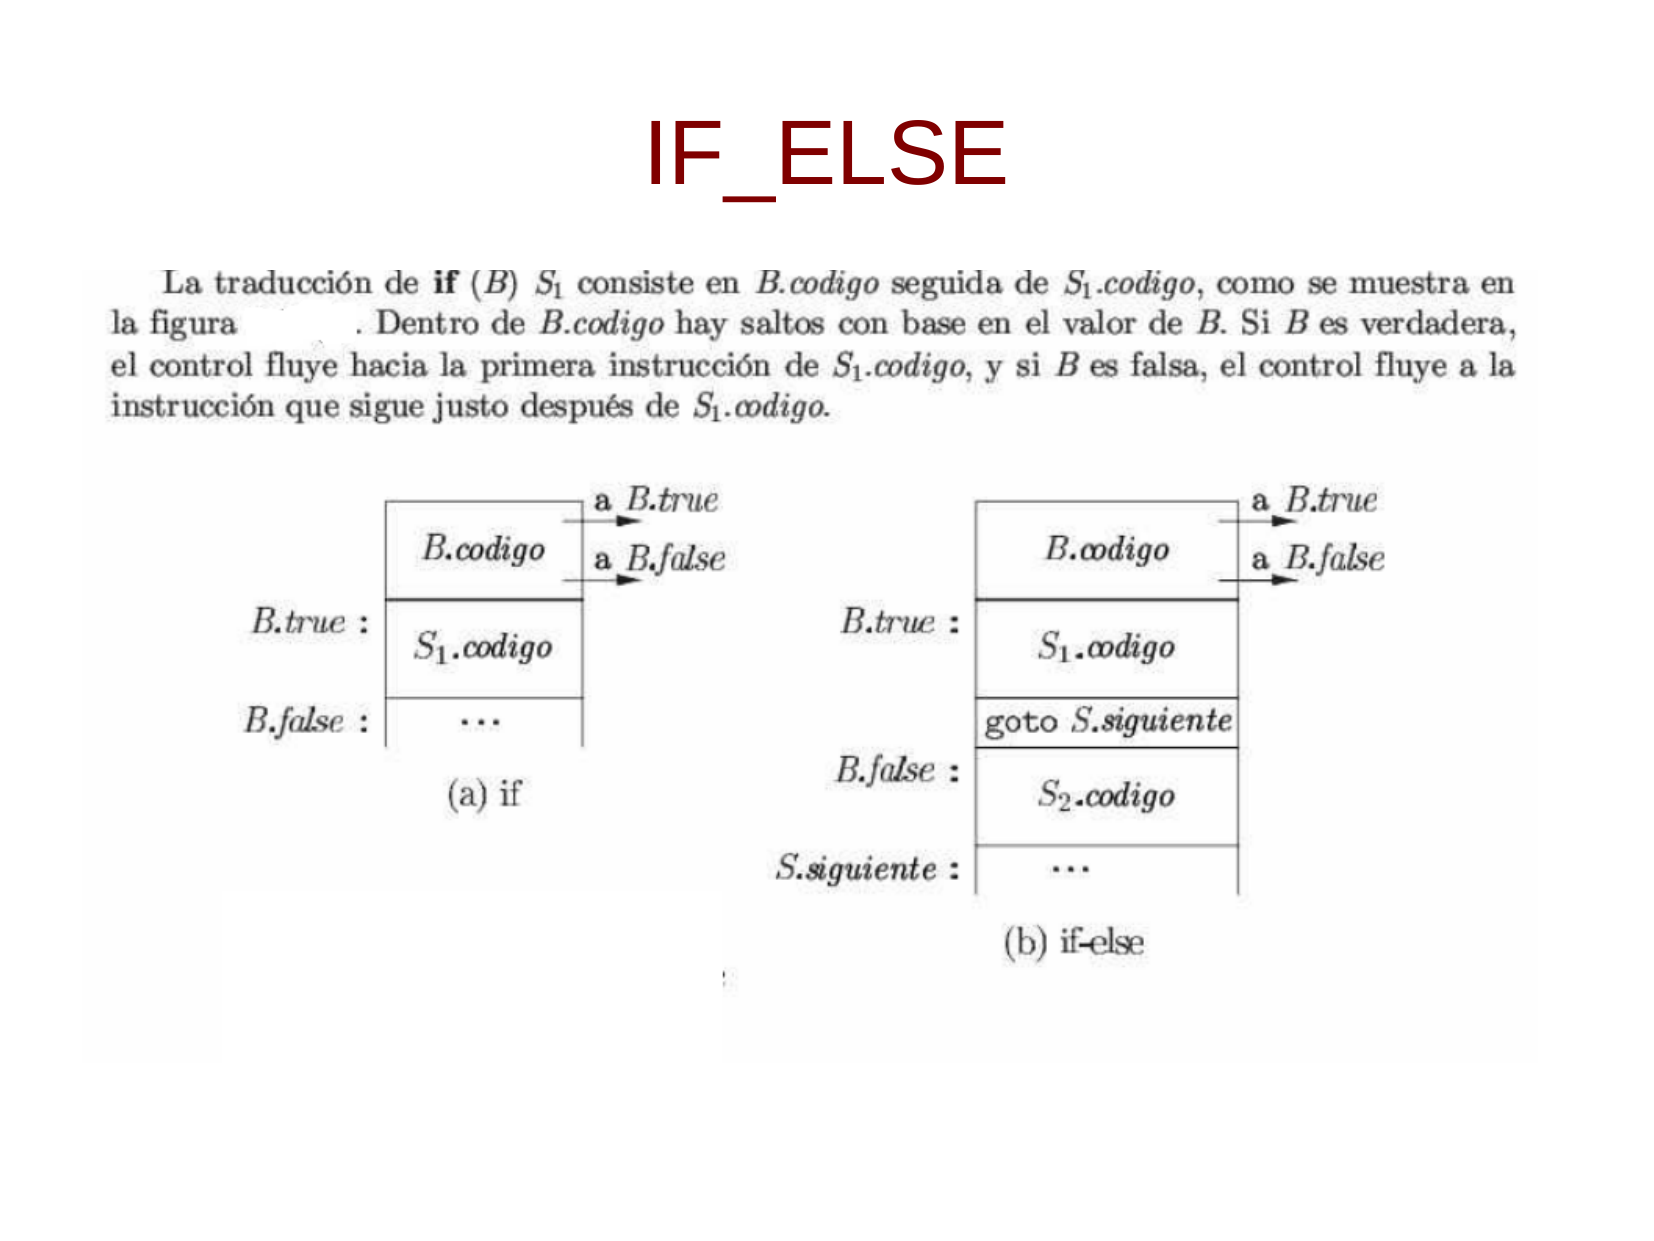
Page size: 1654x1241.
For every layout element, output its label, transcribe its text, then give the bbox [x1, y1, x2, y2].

title IF_ELSE [82, 49, 1571, 257]
picture [82, 270, 1538, 1063]
